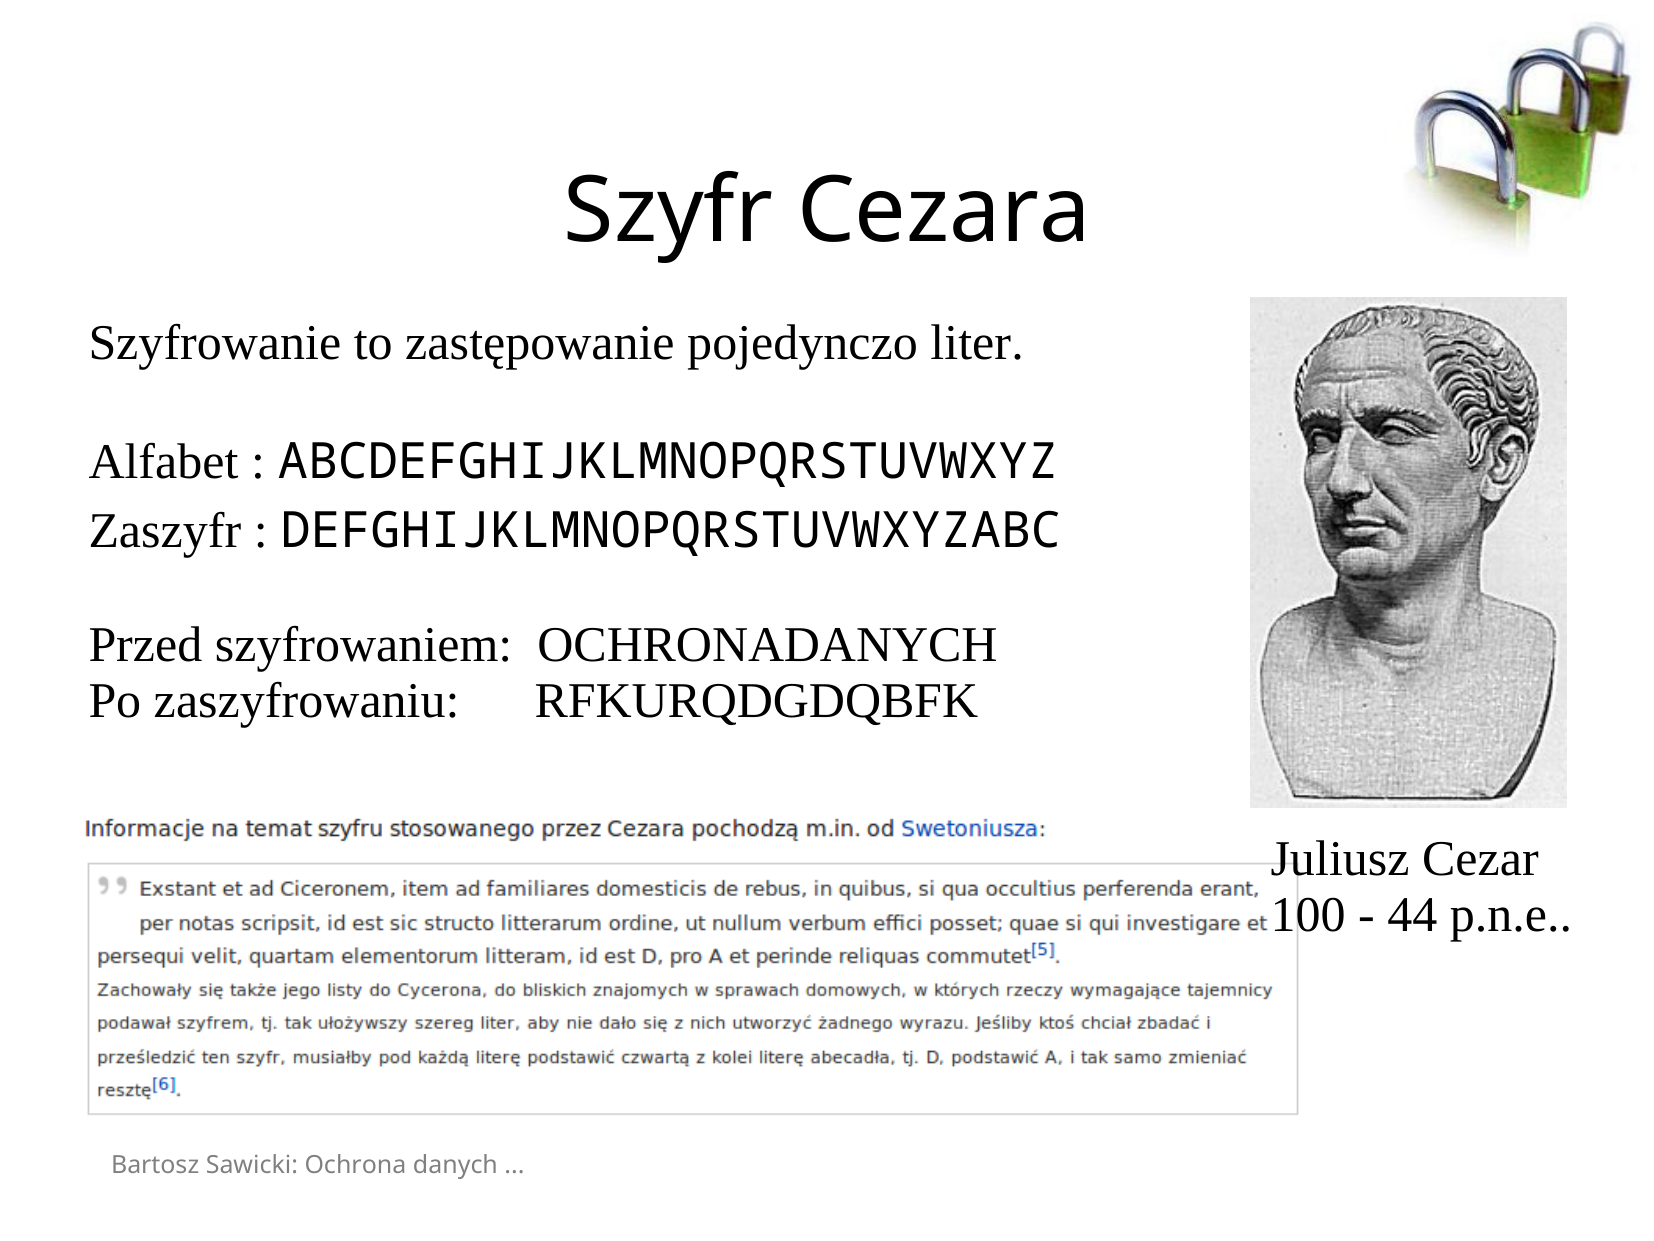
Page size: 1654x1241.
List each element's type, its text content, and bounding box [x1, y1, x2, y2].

picture [1250, 297, 1567, 808]
text_box Szyfrowanie to zastępowanie pojedynczo liter. Alfabet : ABCDEFGHIJKLMNOPQRSTUVWXYZ Zaszyfr : DEFGHIJKLMNOPQRSTUVWXYZABC Przed szyfrowaniem: OCHRONADANYCH Po zaszyfrowaniu: RFKURQDGDQBFK [88, 314, 1164, 820]
text_box Juliusz Cezar 100 - 44 p.n.e.. [1270, 831, 1587, 942]
picture [77, 813, 1308, 1123]
picture [1385, 14, 1640, 266]
title Szyfr Cezara [121, 102, 1534, 310]
